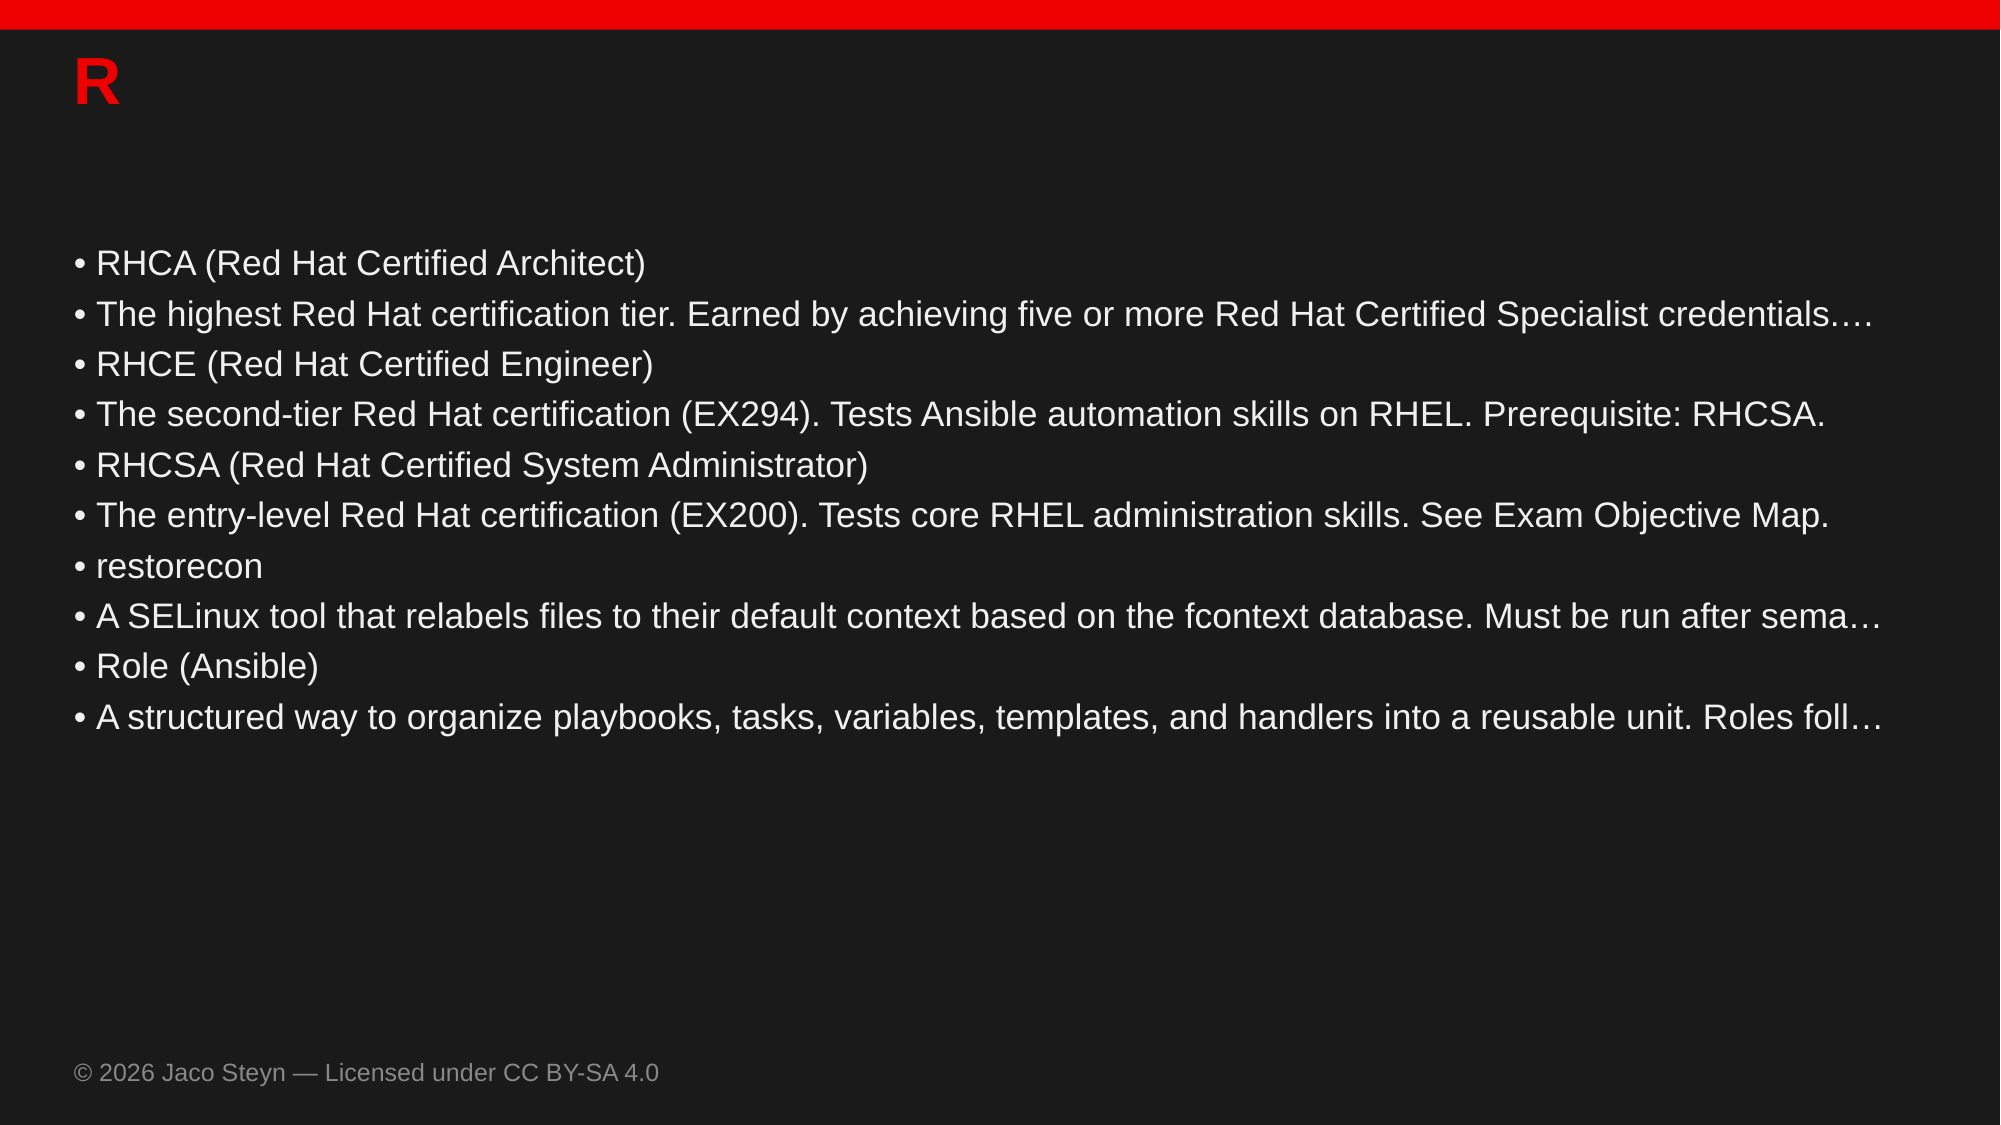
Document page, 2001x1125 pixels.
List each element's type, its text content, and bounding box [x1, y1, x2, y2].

text_box R [59, 36, 1942, 208]
text_box © 2026 Jaco Steyn — Licensed under CC BY-SA 4.0 [59, 1051, 1942, 1093]
text_box • RHCA (Red Hat Certified Architect) • The highest Red Hat certification tier. Earned by achieving five or more Red Hat Certified Specialist credentials.… • RHCE (Red Hat Certified Engineer) • The second-tier Red Hat certification (EX294). Tests Ansible automation skills on RHEL. Prerequisite: RHCSA. • RHCSA (Red Hat Certified System Administrator) • The entry-level Red Hat certification (EX200). Tests core RHEL administration skills. See Exam Objective Map. • restorecon • A SELinux tool that relabels files to their default context based on the fcontext database. Must be run after sema… • Role (Ansible) • A structured way to organize playbooks, tasks, variables, templates, and handlers into a reusable unit. Roles foll… [59, 236, 1942, 1037]
text_box [0, 0, 2001, 30]
